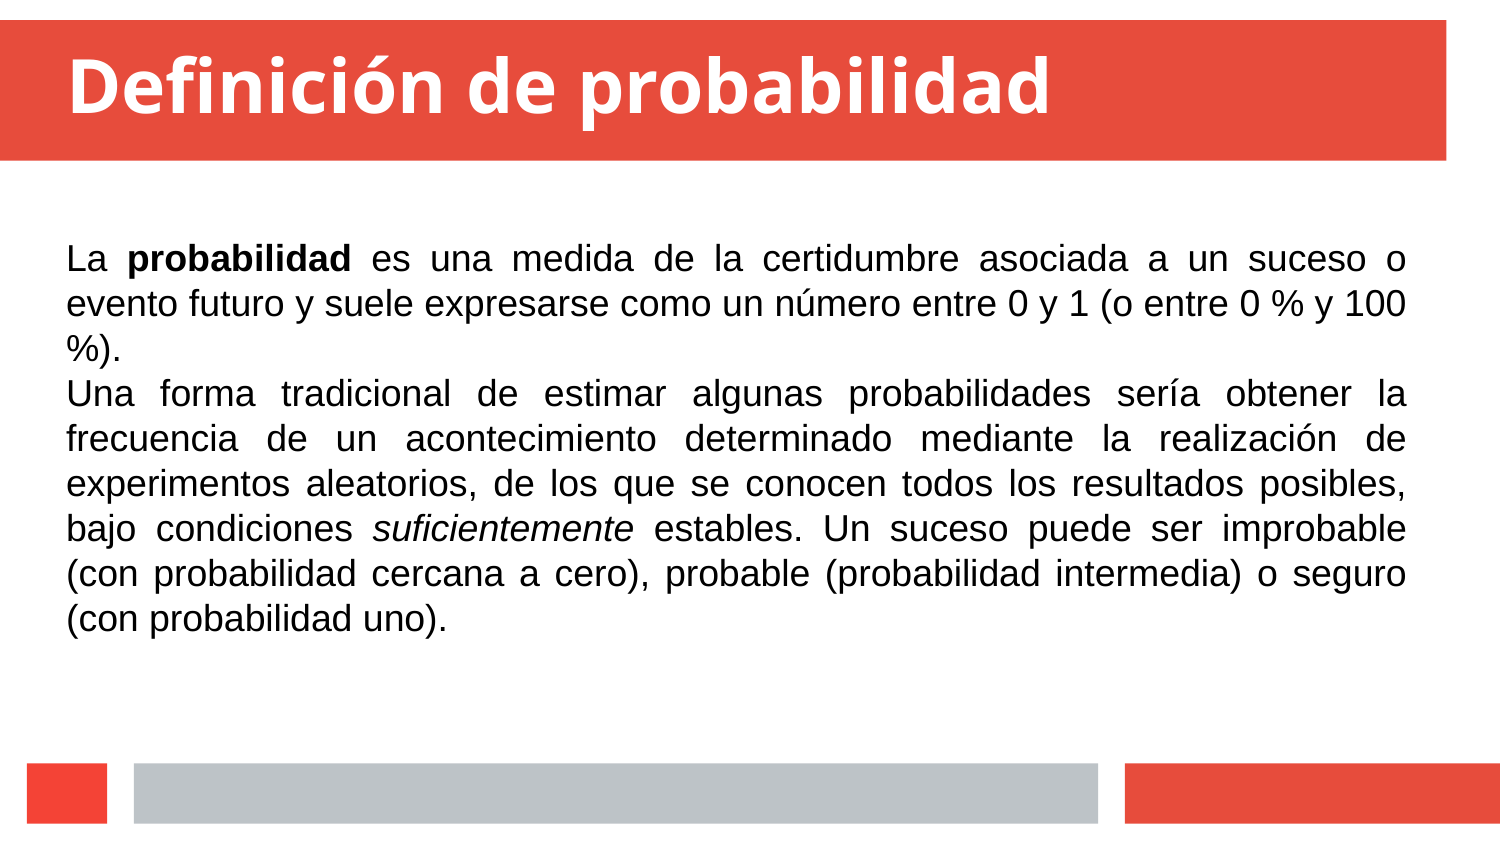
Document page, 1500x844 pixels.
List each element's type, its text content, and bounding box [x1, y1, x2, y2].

subtitle La probabilidad es una medida de la certidumbre asociada a un suceso o evento futuro y suele expresarse como un número entre 0 y 1 (o entre 0 % y 100 %). Una forma tradicional de estimar algunas probabilidades sería obtener la frecuencia de un acontecimiento determinado mediante la realización de experimentos aleatorios, de los que se conocen todos los resultados posibles, bajo condiciones suficientemente estables. Un suceso puede ser improbable (con probabilidad cercana a cero), probable (probabilidad intermedia) o seguro (con probabilidad uno). [53, 220, 1420, 744]
title Definición de probabilidad [53, 40, 1447, 141]
